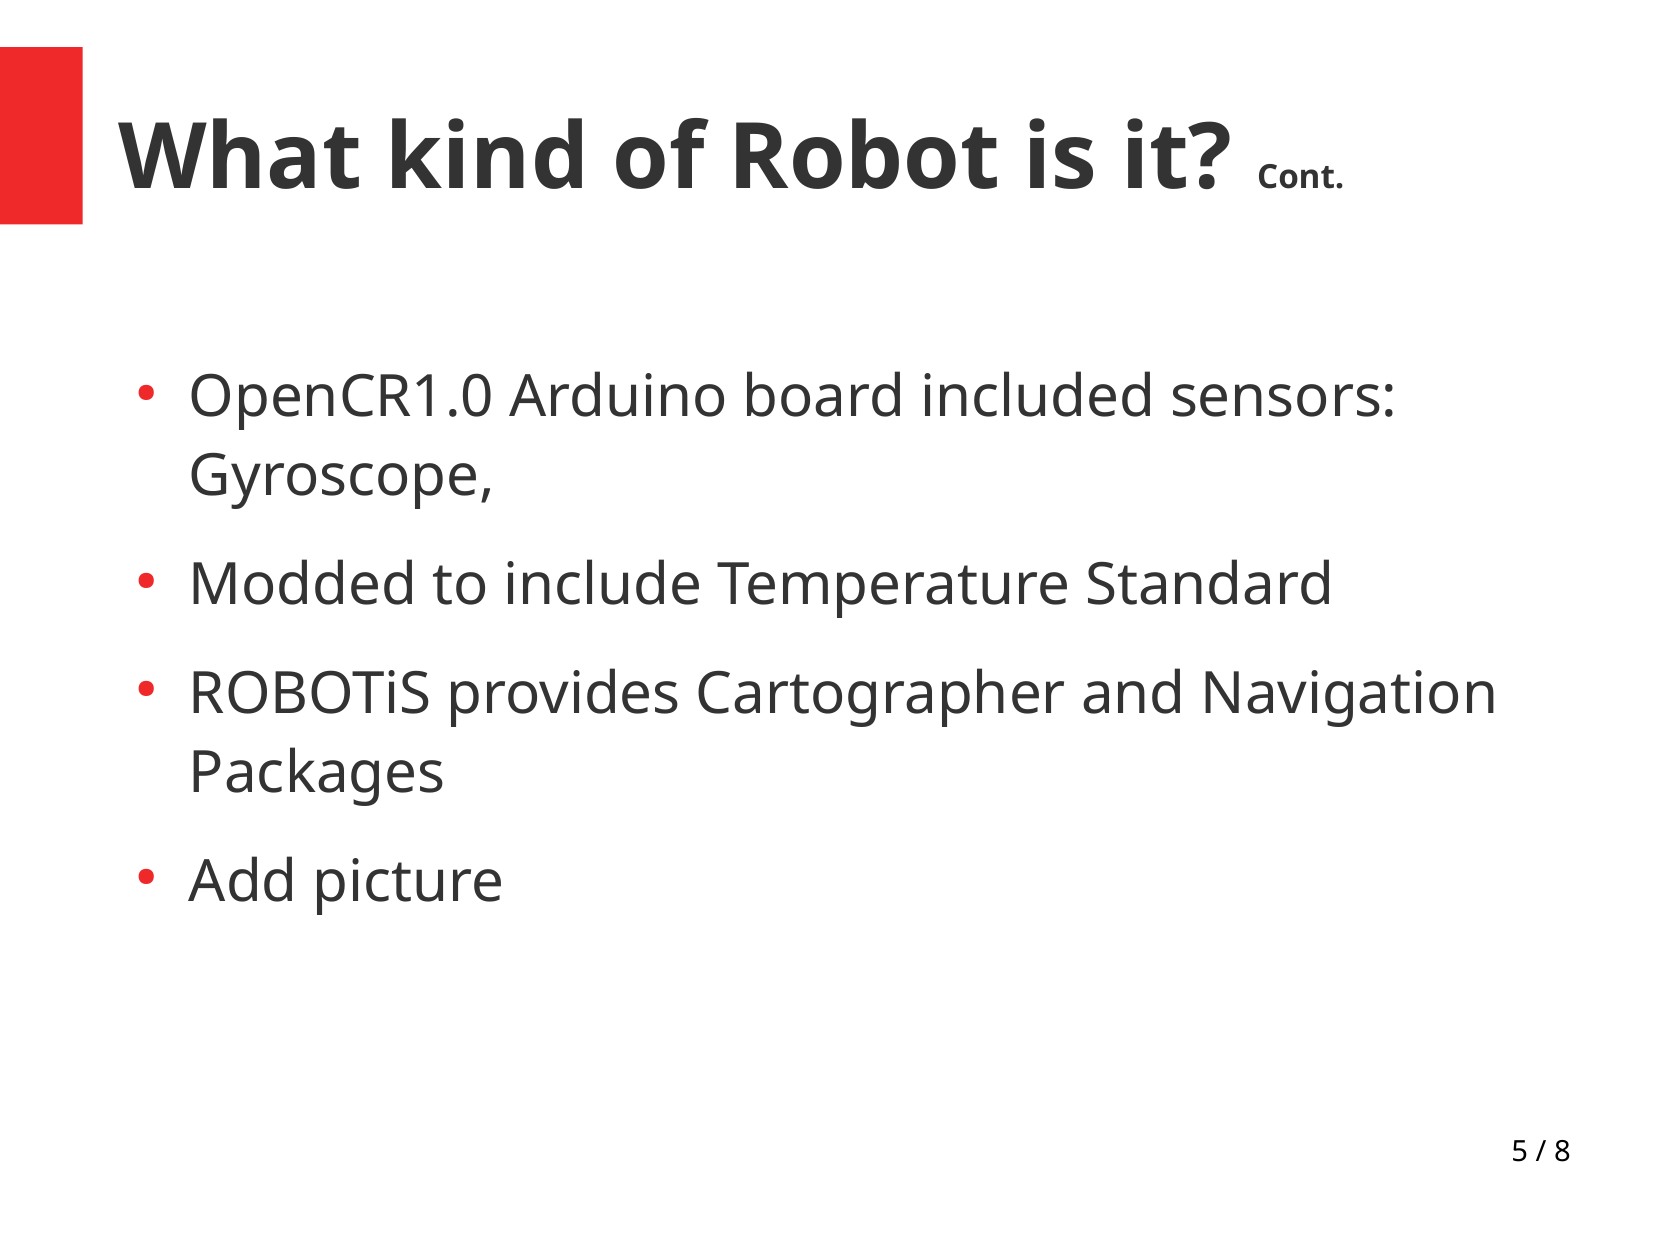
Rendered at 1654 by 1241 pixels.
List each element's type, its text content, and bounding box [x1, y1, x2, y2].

title What kind of Robot is it? Cont. [118, 49, 1571, 257]
list OpenCR1.0 Arduino board included sensors: Gyroscope, Modded to include Temperature Standard ROBOTiS provides Cartographer and Navigation Packages Add picture [118, 354, 1536, 1074]
